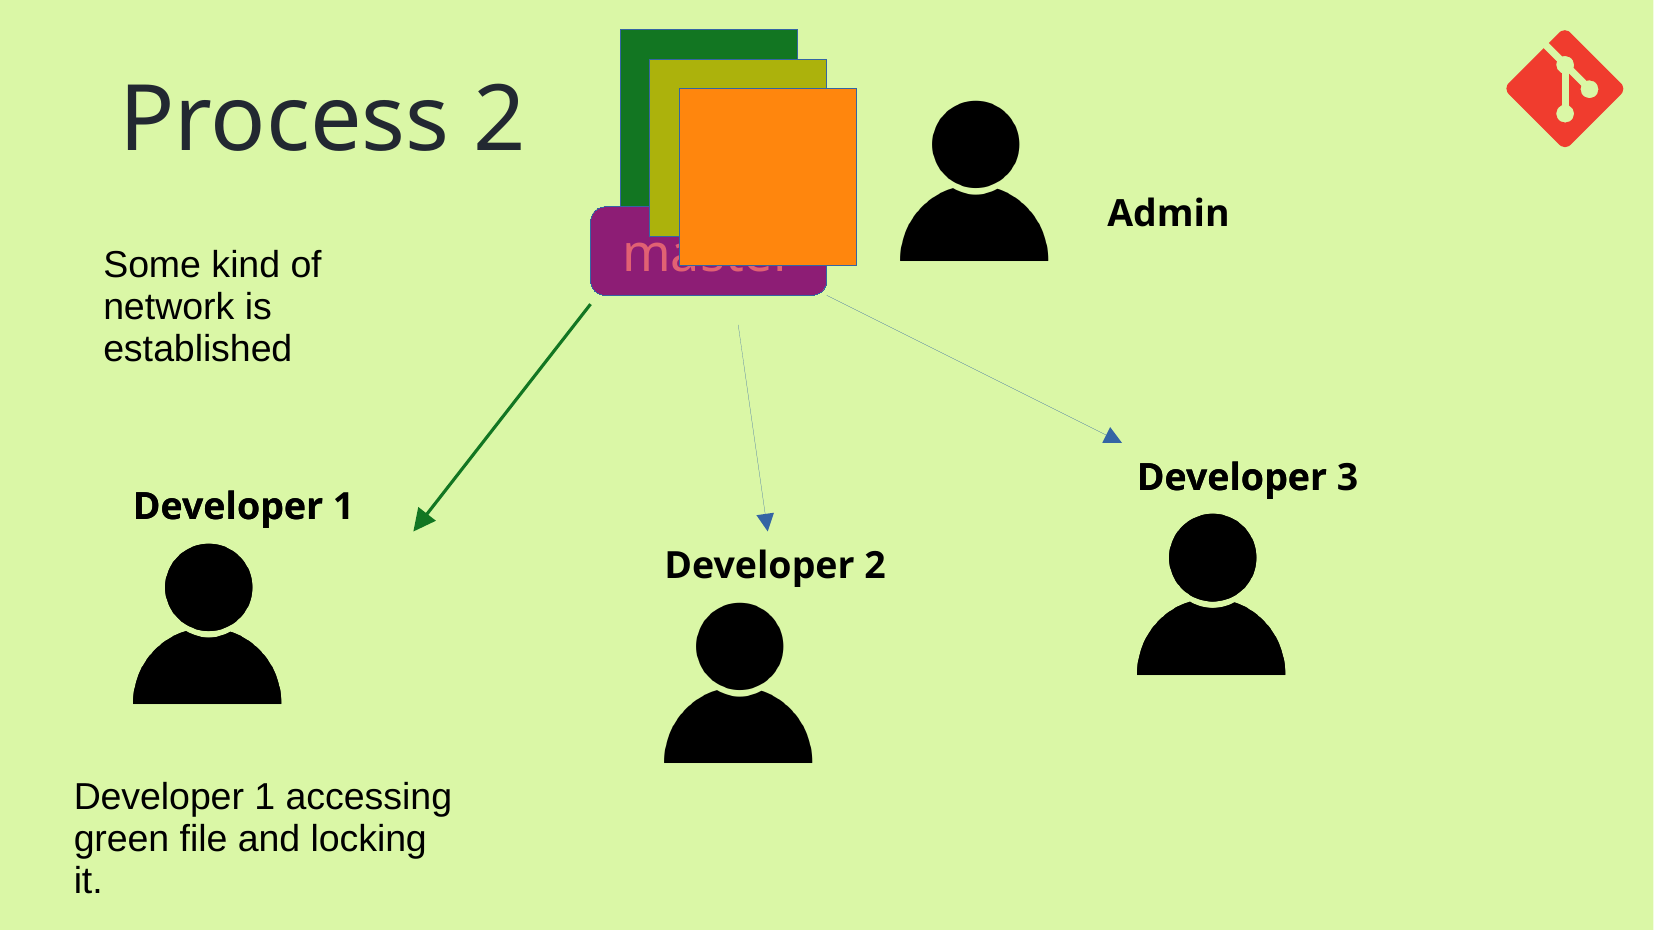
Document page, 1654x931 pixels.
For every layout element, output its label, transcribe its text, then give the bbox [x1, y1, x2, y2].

picture [1122, 542, 1300, 680]
picture [649, 631, 827, 768]
text_box Developer 1 [118, 472, 384, 572]
text_box Developer 1 accessing green file and locking it. [59, 767, 473, 909]
text_box Some kind of network is established [88, 236, 355, 378]
text_box Developer 3 [1122, 442, 1388, 542]
title Process 2 [82, 37, 563, 193]
text_box Admin [1092, 179, 1300, 237]
picture [885, 88, 1063, 266]
text_box master [590, 206, 827, 296]
text_box [620, 29, 857, 266]
picture [1505, 29, 1625, 148]
picture [118, 572, 296, 709]
text_box Developer 2 [649, 531, 916, 631]
